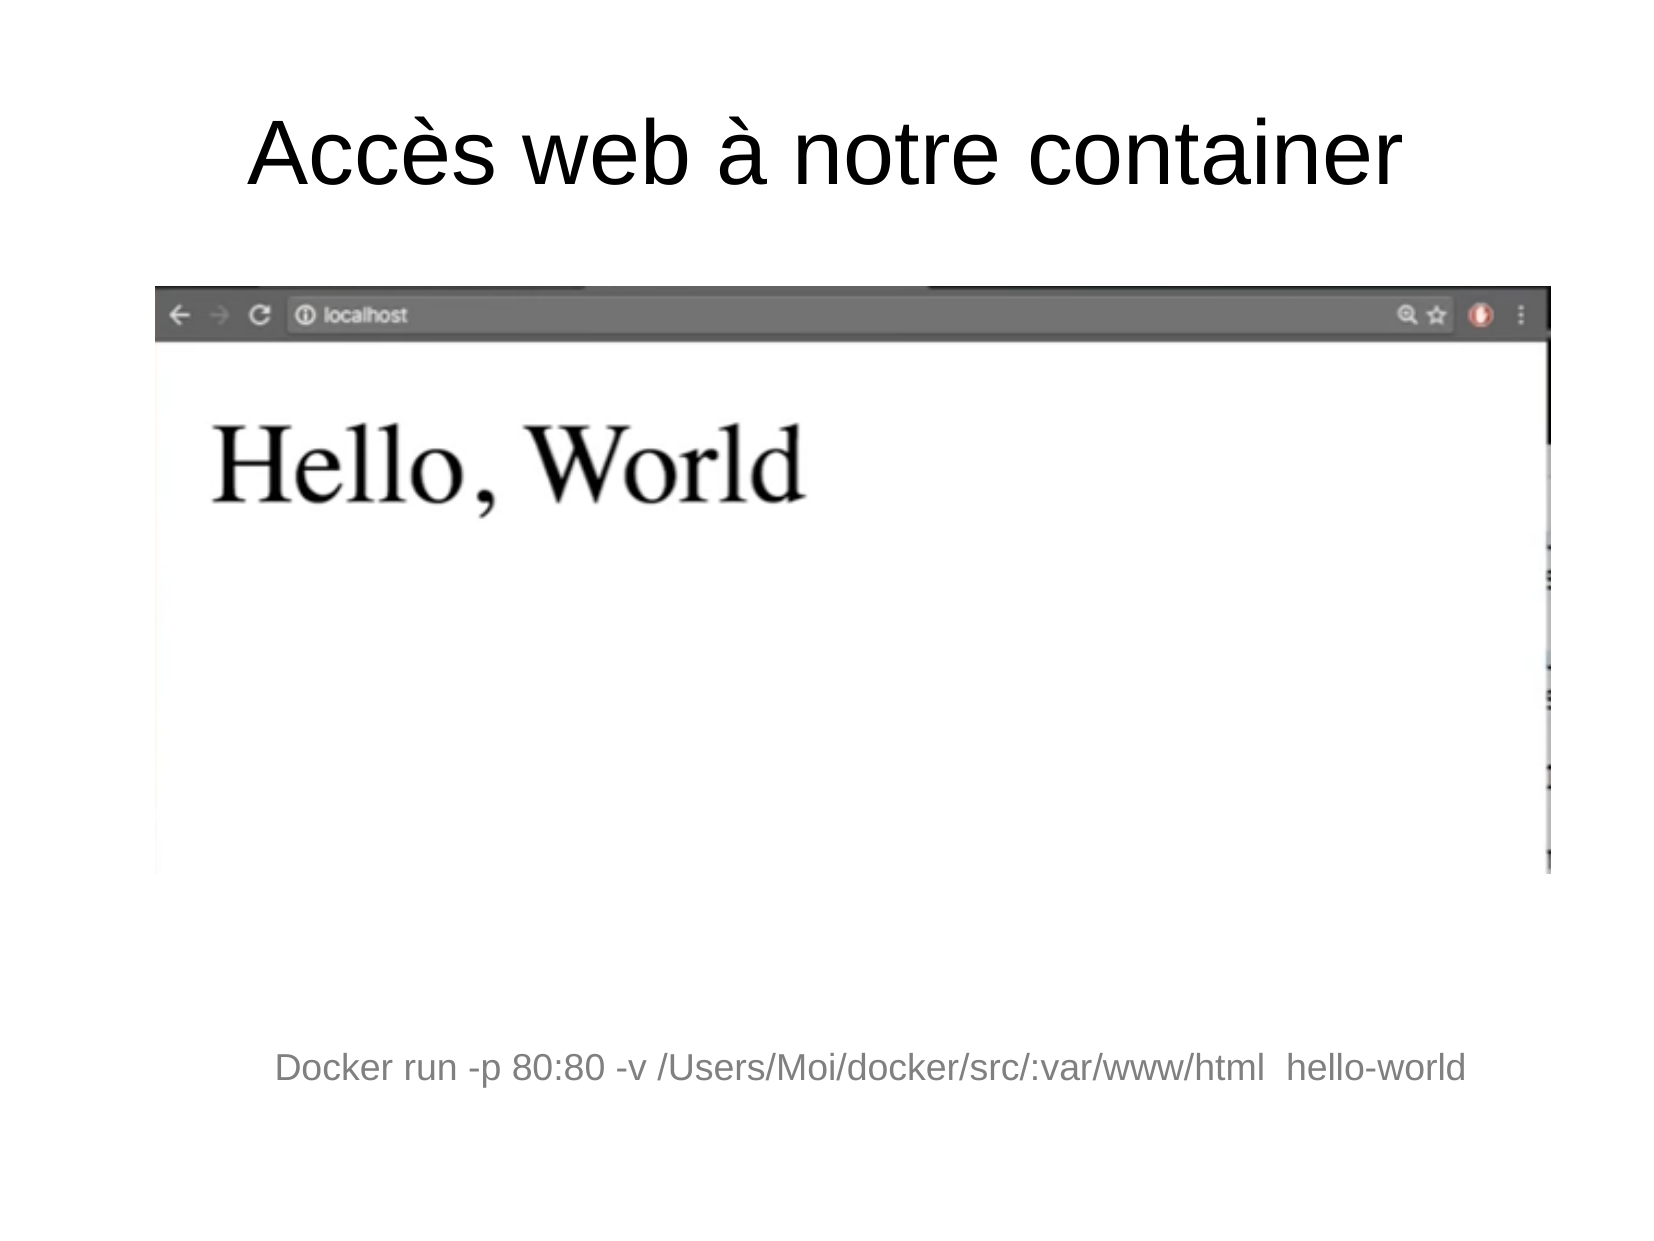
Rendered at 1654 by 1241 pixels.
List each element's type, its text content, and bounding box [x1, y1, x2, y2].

text_box Docker run -p 80:80 -v /Users/Moi/docker/src/:var/www/html hello-world [259, 1039, 1482, 1097]
title Accès web à notre container [82, 49, 1571, 257]
picture [155, 286, 1551, 875]
